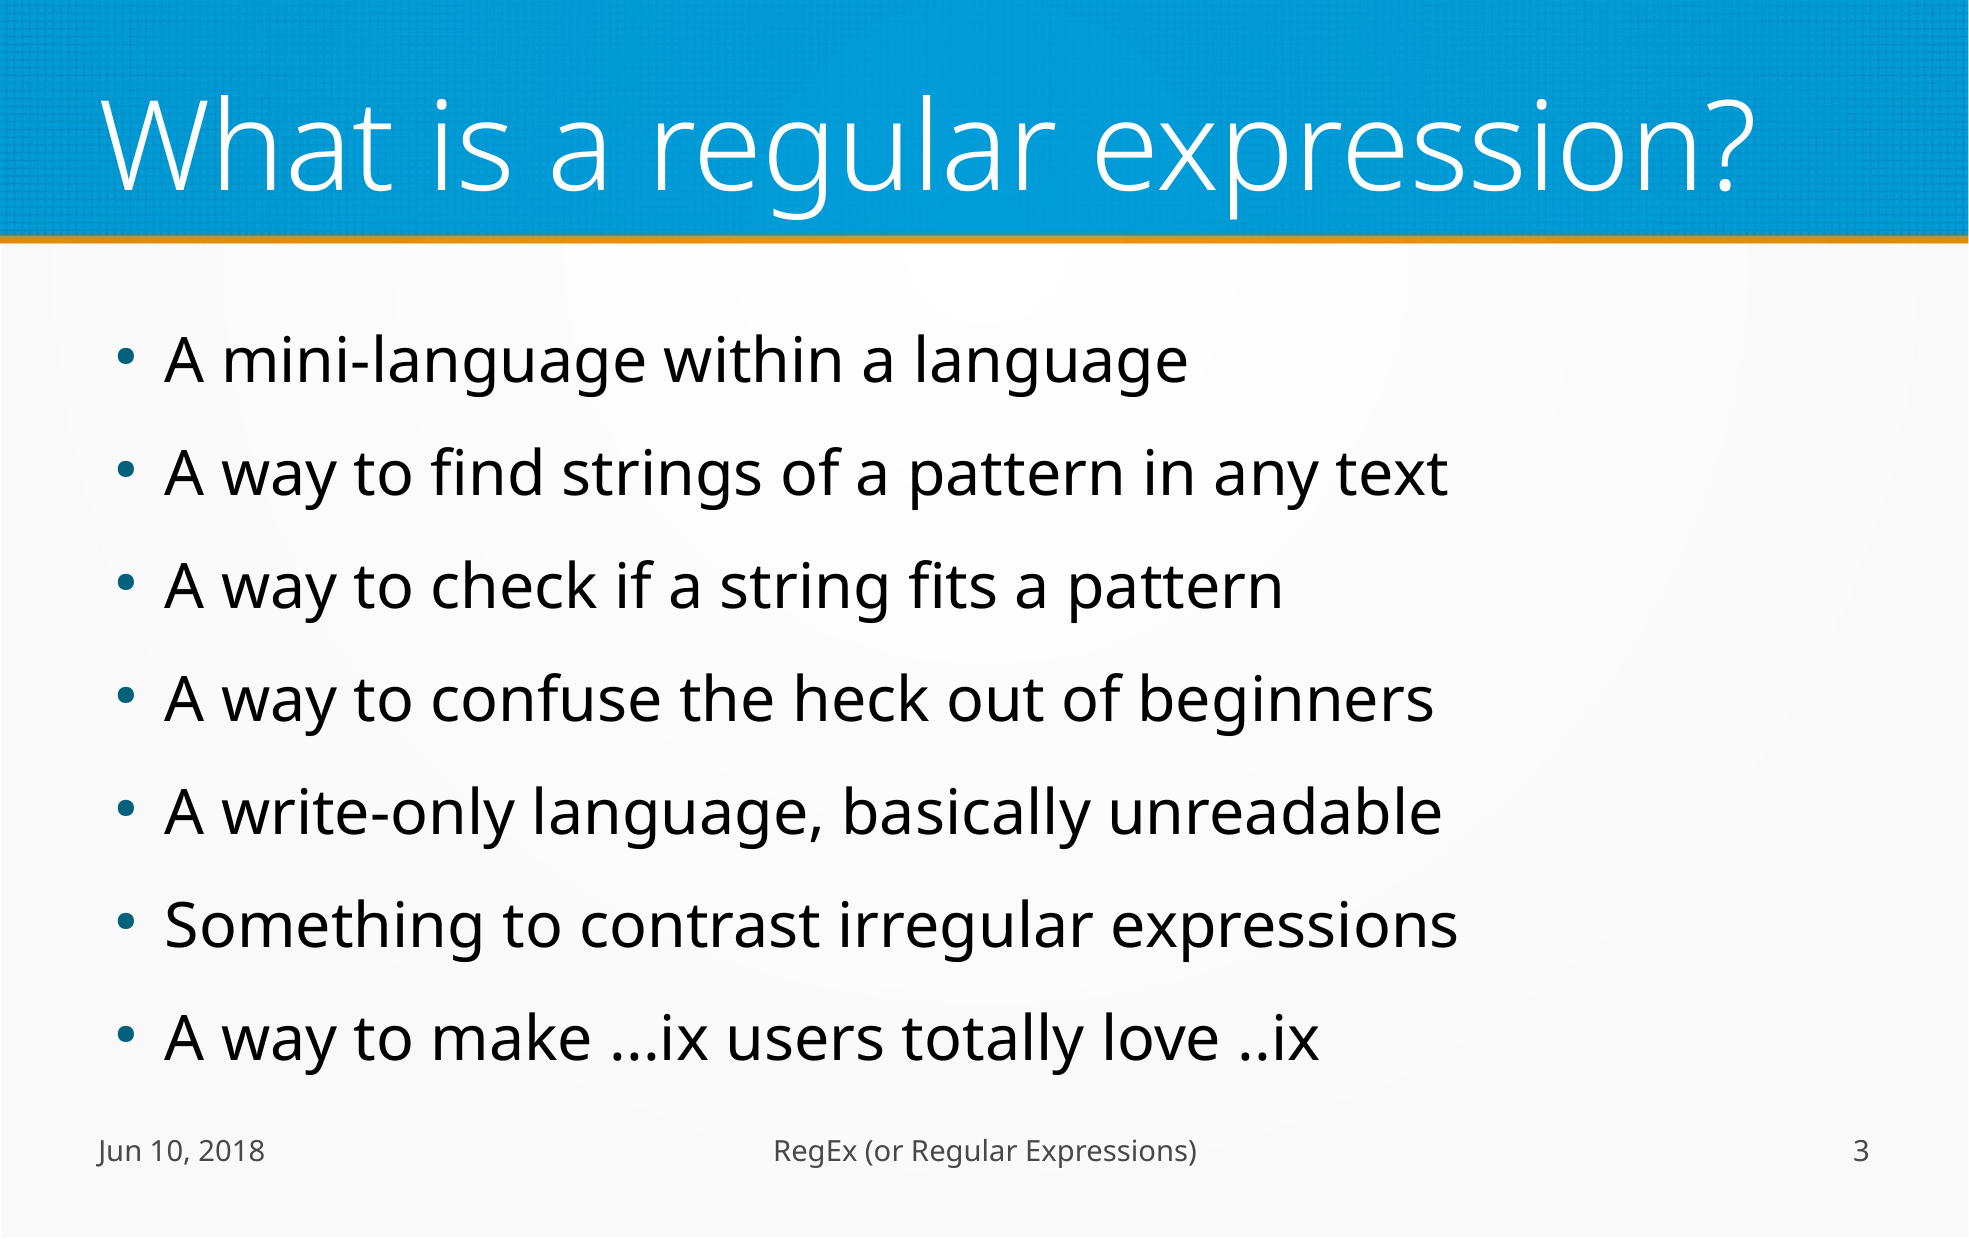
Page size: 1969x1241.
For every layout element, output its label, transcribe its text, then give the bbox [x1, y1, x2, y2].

picture [0, 233, 1969, 1241]
title What is a regular expression? [98, 19, 1870, 227]
list A mini-language within a language A way to find strings of a pattern in any text A way to check if a string fits a pattern A way to confuse the heck out of beginners A write-only language, basically unreadable Something to contrast irregular expressions A way to make ...ix users totally love ..ix [98, 315, 1861, 1081]
